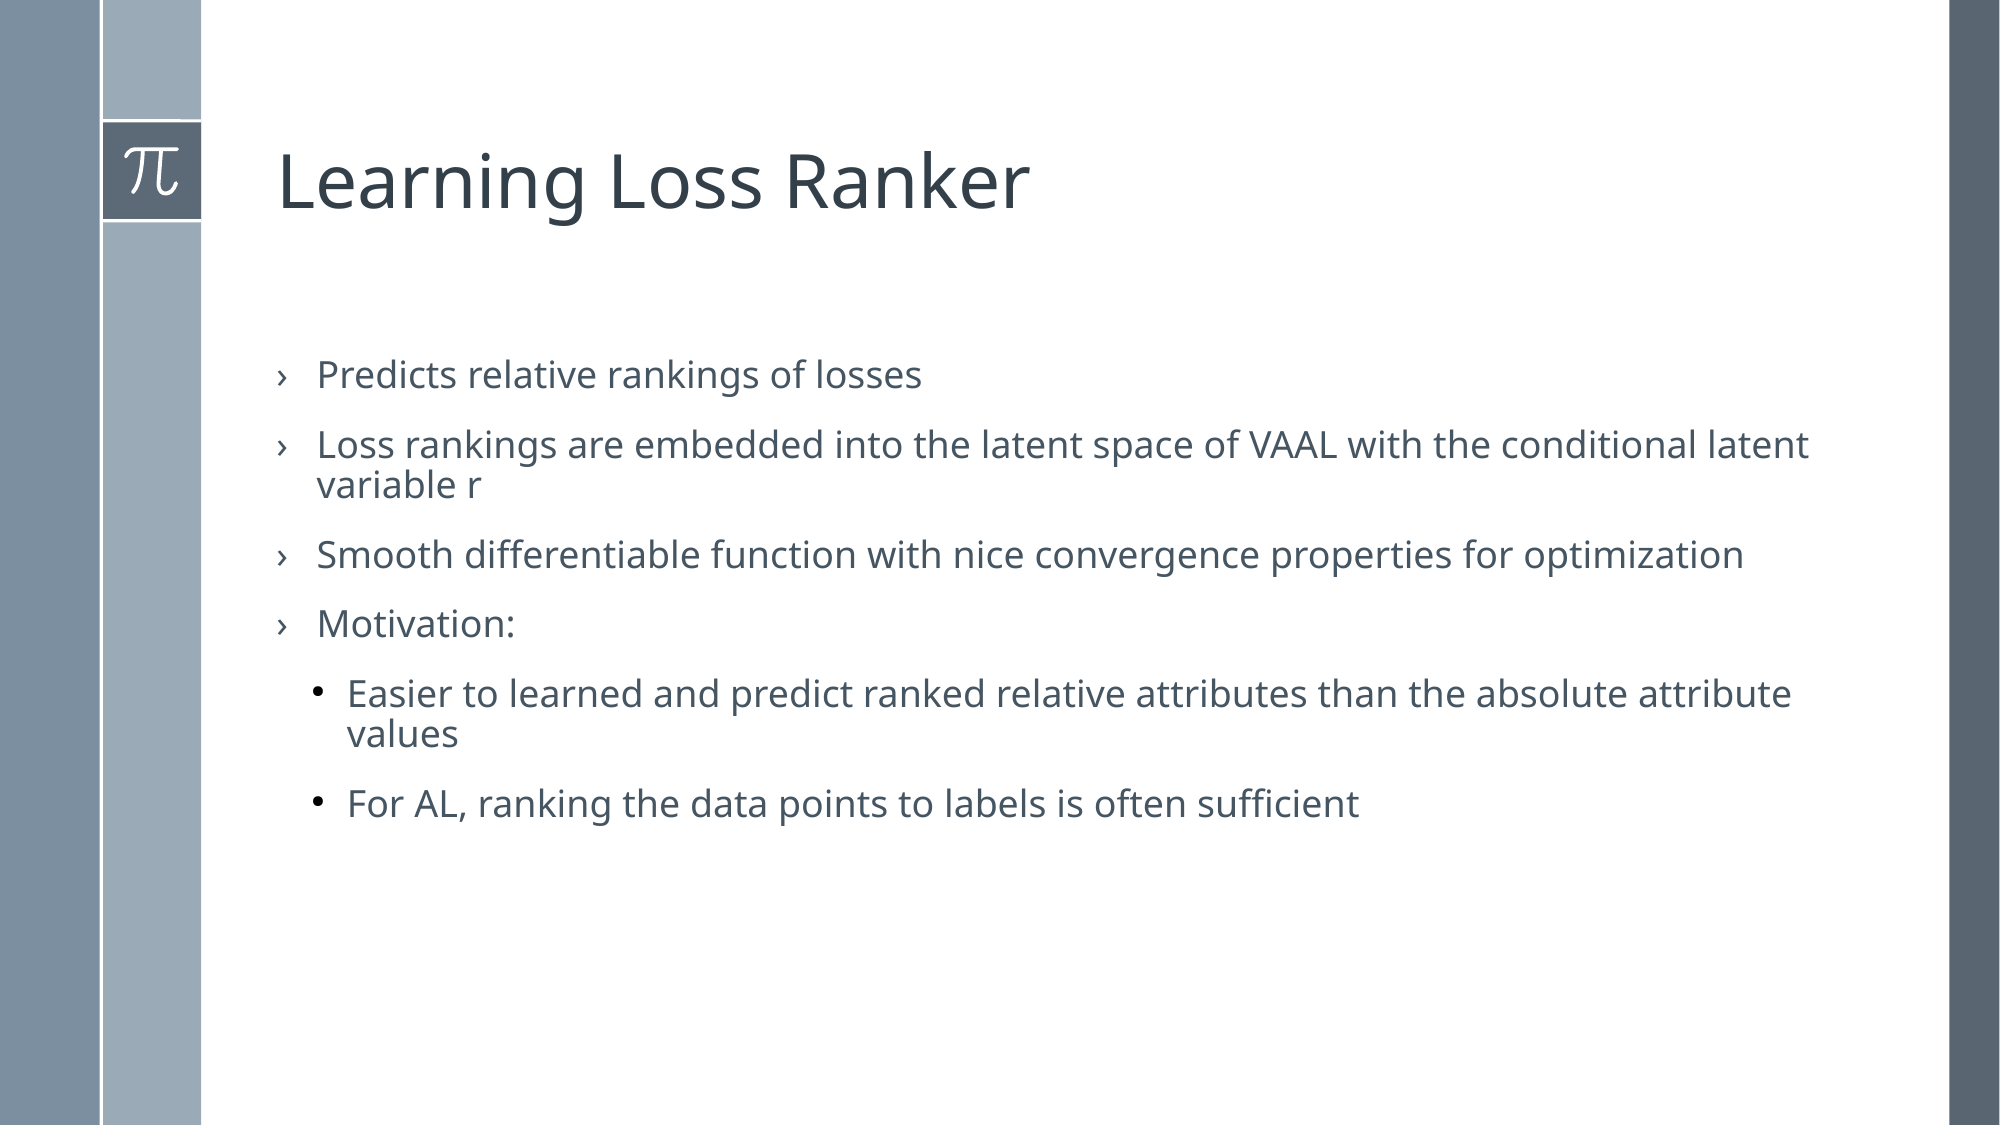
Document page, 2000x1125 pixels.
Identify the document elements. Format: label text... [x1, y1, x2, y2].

text_box Predicts relative rankings of losses Loss rankings are embedded into the latent space of VAAL with the conditional latent variable r Smooth differentiable function with nice convergence properties for optimization Motivation: Easier to learned and predict ranked relative attributes than the absolute attribute values For AL, ranking the data points to labels is often sufficient [261, 262, 1845, 1013]
text_box Learning Loss Ranker [261, 29, 1867, 233]
